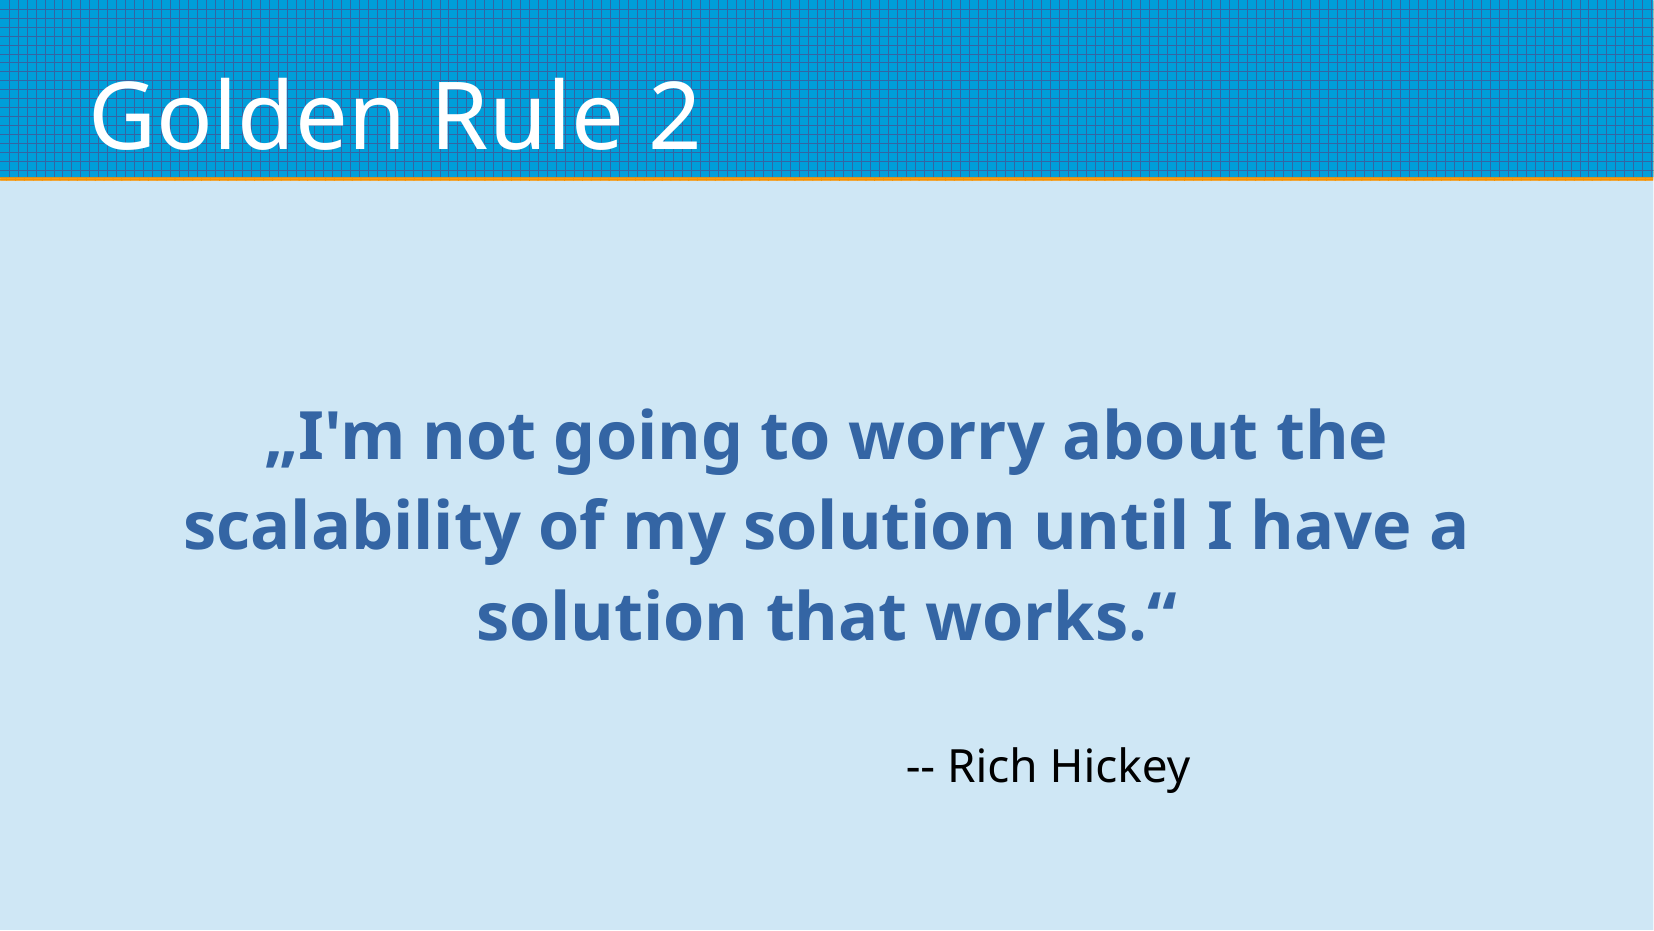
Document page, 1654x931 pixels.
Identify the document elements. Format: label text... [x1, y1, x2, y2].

text_box -- Rich Hickey [900, 717, 1613, 813]
subtitle „I'm not going to worry about the scalability of my solution until I have a solution that works.“ [88, 236, 1565, 813]
title Golden Rule 2 [88, 14, 1565, 178]
